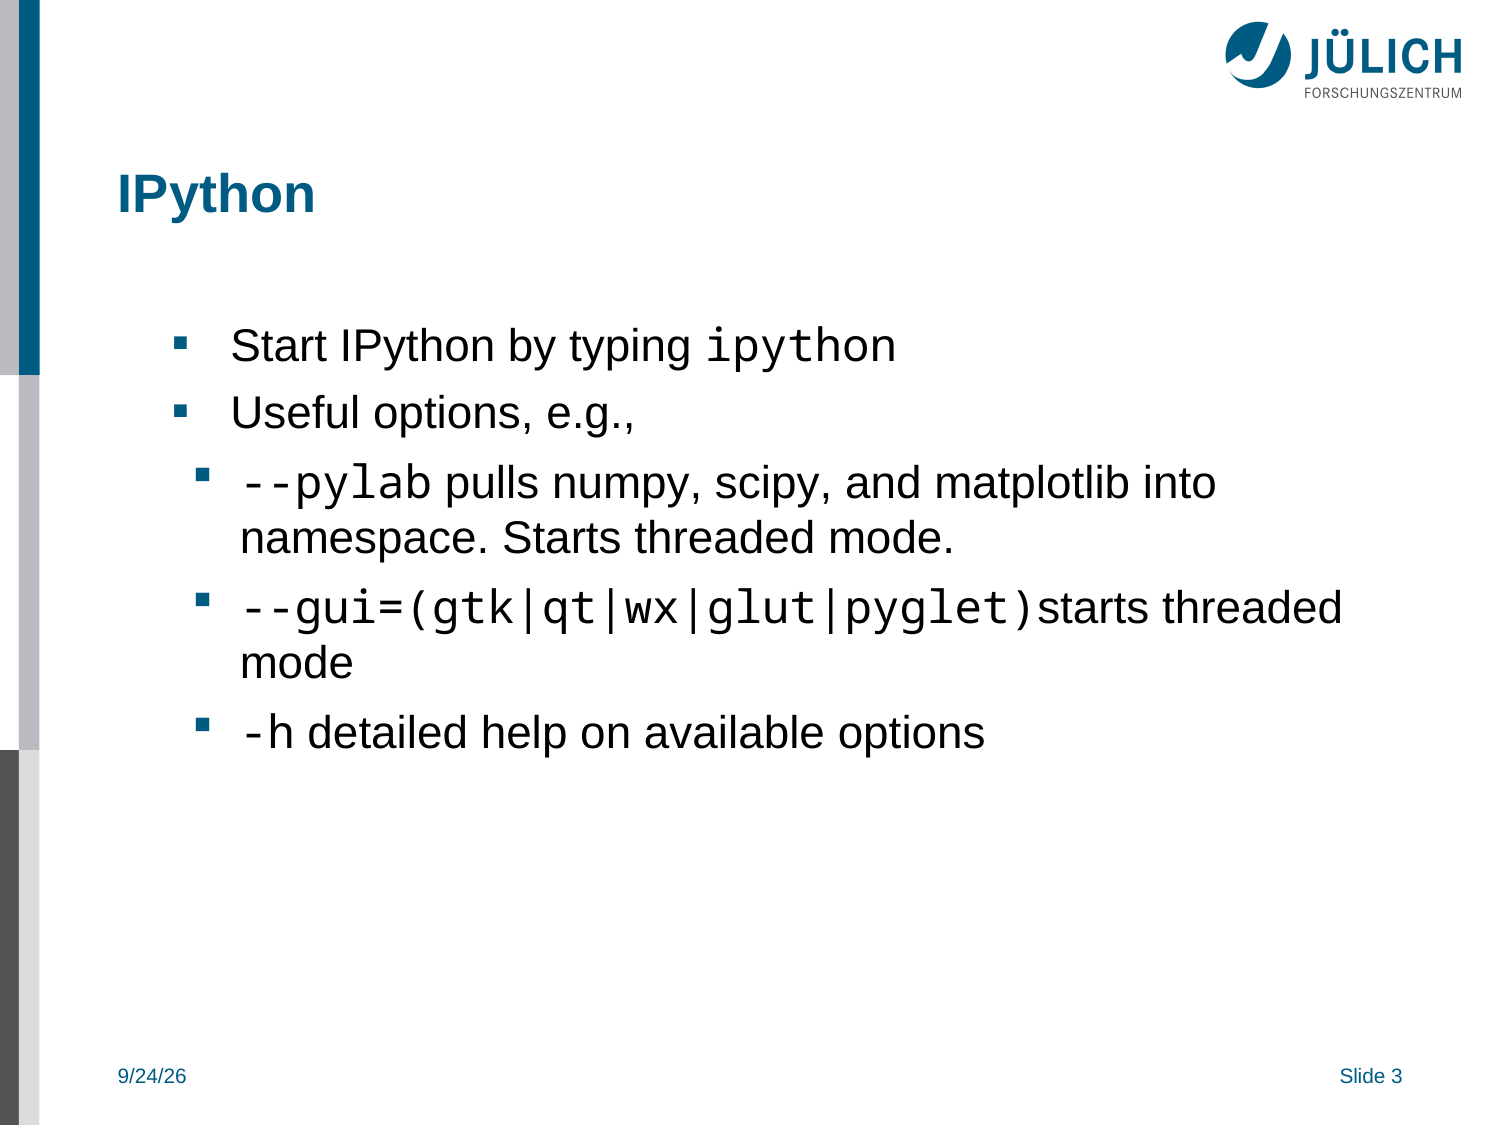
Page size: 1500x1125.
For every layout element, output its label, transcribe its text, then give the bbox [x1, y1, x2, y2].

picture [1224, 20, 1461, 98]
title IPython [117, 99, 1393, 288]
list Start IPython by typing ipython Useful options, e.g., --pylab pulls numpy, scipy, and matplotlib into namespace. Starts threaded mode. --gui=(gtk|qt|wx|glut|pyglet)starts threaded mode -h detailed help on available options [117, 312, 1393, 988]
